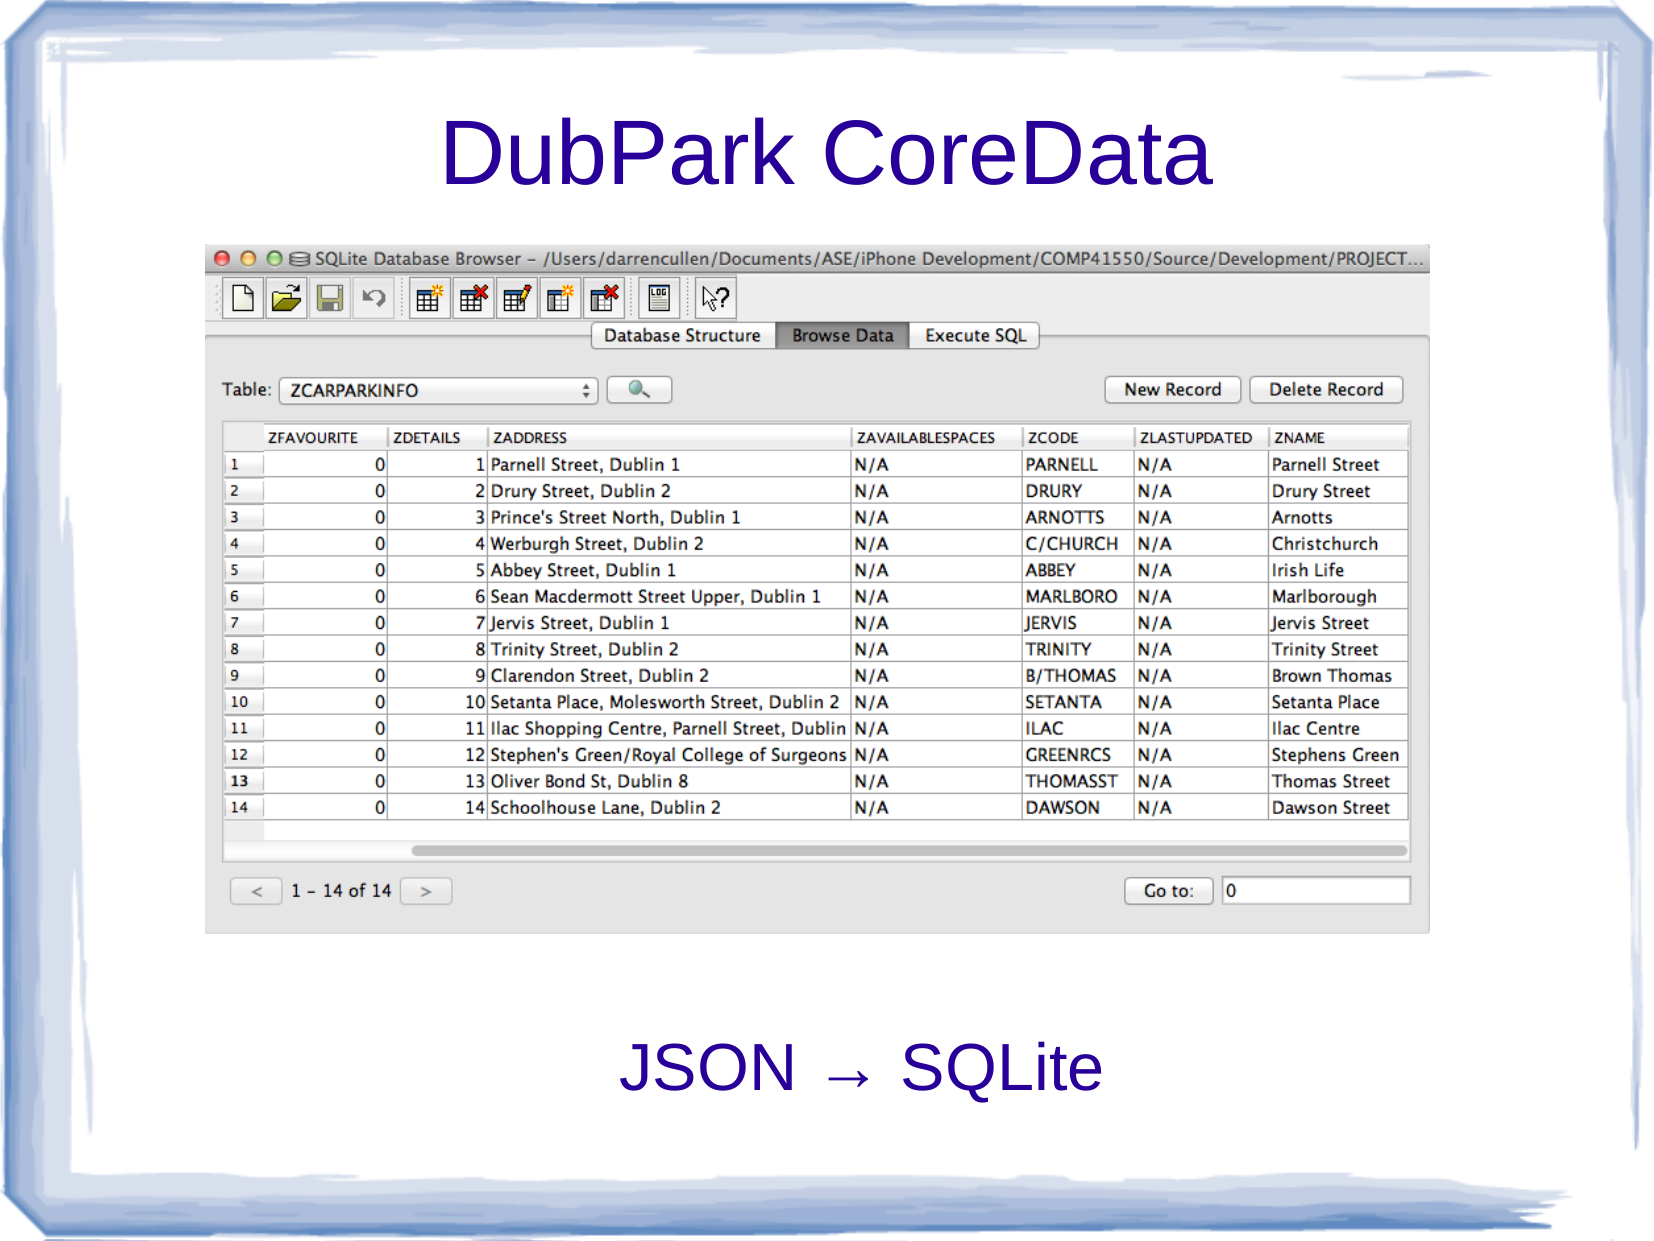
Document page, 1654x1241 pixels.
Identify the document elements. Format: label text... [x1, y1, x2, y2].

picture [0, 0, 1654, 1241]
title DubPark CoreData [82, 49, 1571, 257]
subtitle JSON → SQLite [118, 968, 1607, 1168]
